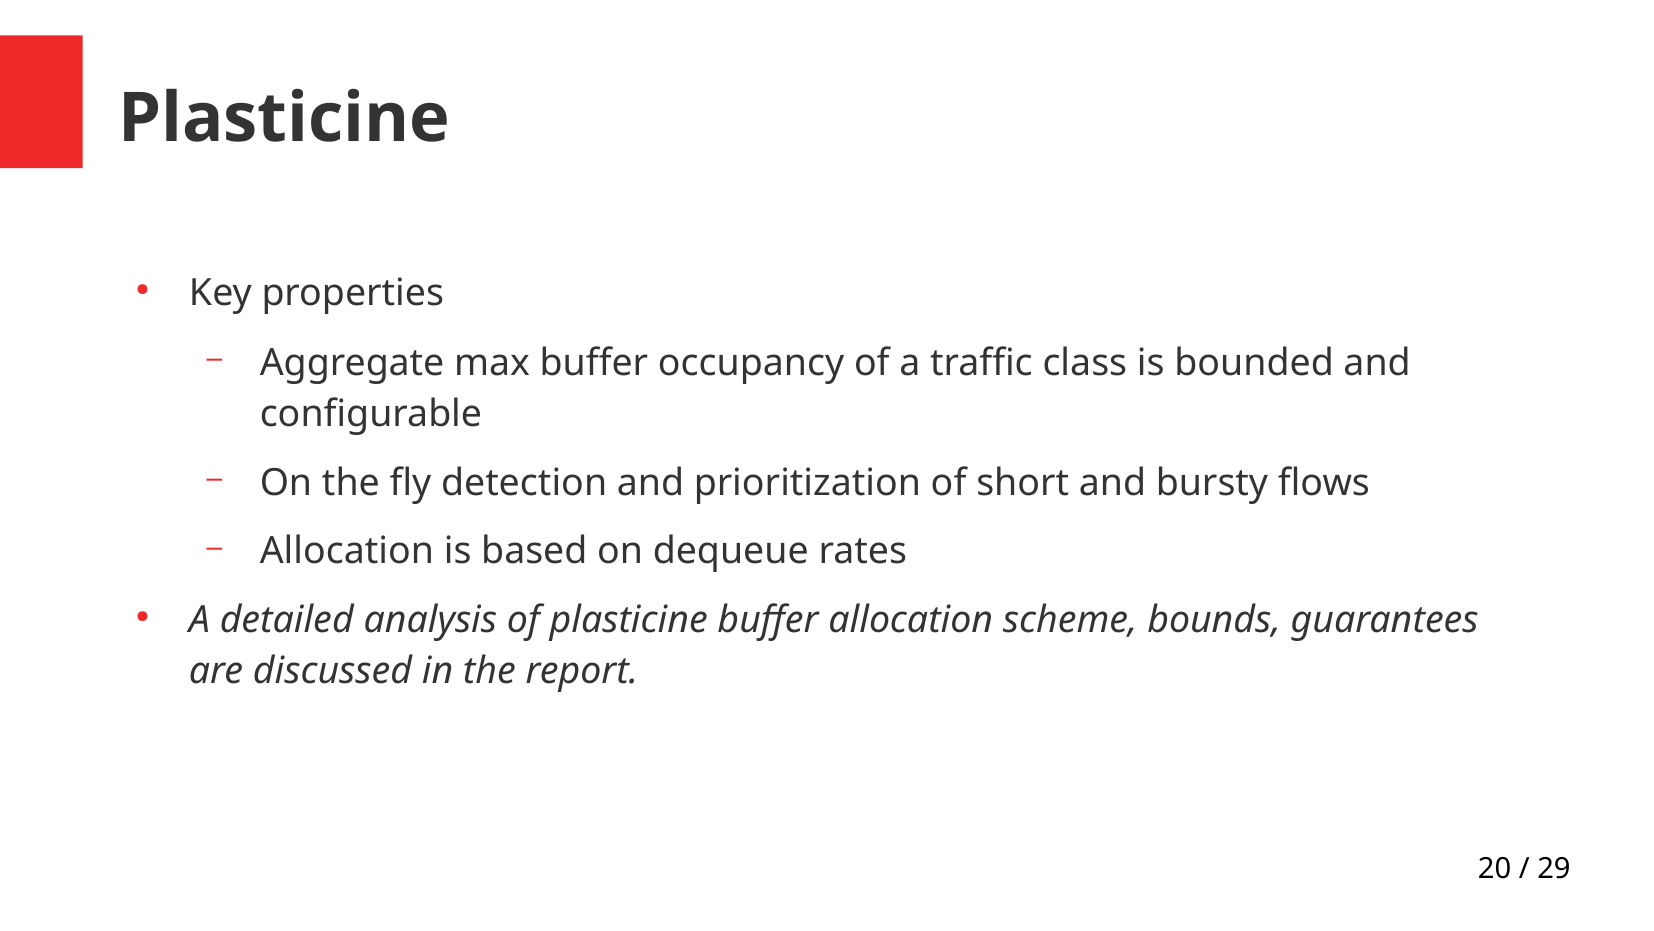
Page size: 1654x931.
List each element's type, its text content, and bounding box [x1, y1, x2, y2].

title Plasticine [118, 36, 1571, 193]
list Key properties Aggregate max buffer occupancy of a traffic class is bounded and configurable On the fly detection and prioritization of short and bursty flows Allocation is based on dequeue rates A detailed analysis of plasticine buffer allocation scheme, bounds, guarantees are discussed in the report. [118, 265, 1536, 806]
